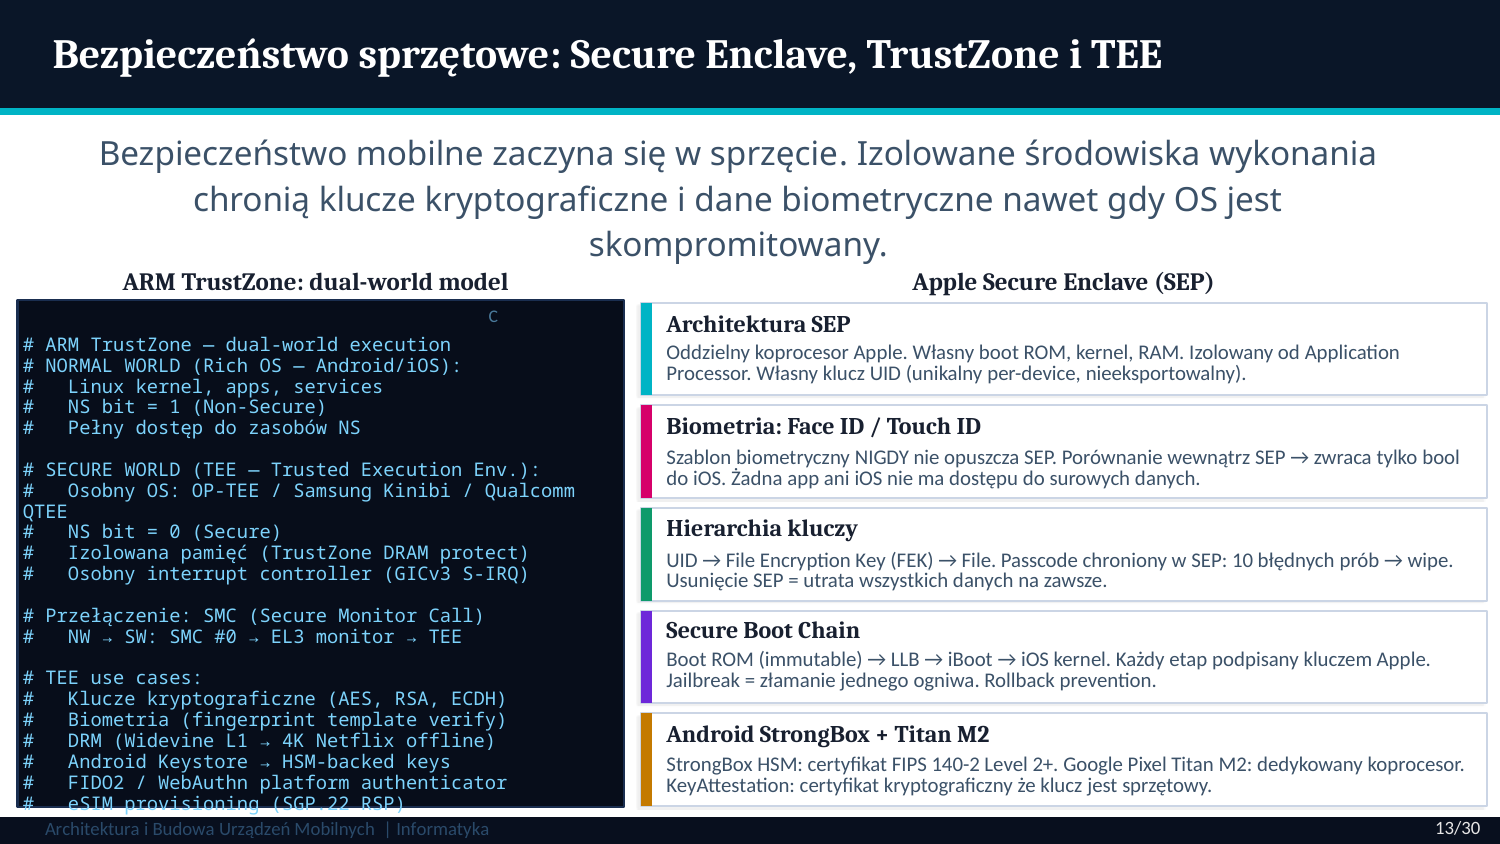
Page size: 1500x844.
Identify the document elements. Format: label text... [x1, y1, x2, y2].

text_box UID → File Encryption Key (FEK) → File. Passcode chroniony w SEP: 10 błędnych prób → wipe. Usunięcie SEP = utrata wszystkich danych na zawsze. [666, 552, 1476, 592]
text_box [296, 797, 306, 807]
text_box Oddzielny koprocesor Apple. Własny boot ROM, kernel, RAM. Izolowany od Application Processor. Własny klucz UID (unikalny per-device, nieeksportowalny). [666, 344, 1476, 384]
text_box Secure Boot Chain [666, 615, 1476, 647]
text_box [386, 797, 400, 807]
text_box [111, 797, 276, 807]
text_box [275, 797, 290, 807]
text_box [641, 405, 1487, 498]
text_box /30 [1420, 806, 1500, 844]
text_box Architektura SEP [666, 308, 1476, 341]
text_box [641, 611, 1487, 703]
text_box [286, 797, 296, 807]
text_box [0, 817, 1420, 844]
text_box [333, 797, 346, 807]
text_box # ARM TrustZone — dual-world execution # NORMAL WORLD (Rich OS — Android/iOS): # Linux kernel, apps, services # NS bit = 1 (Non-Secure) # Pełny dostęp do zasobów NS # SECURE WORLD (TEE — Trusted Execution Env.): # Osobny OS: OP-TEE / Samsung Kinibi / Qualcomm QTEE # NS bit = 0 (Secure) # Izolowana pamięć (TrustZone DRAM protect) # Osobny interrupt controller (GICv3 S-IRQ) # Przełączenie: SMC (Secure Monitor Call) # NW → SW: SMC #0 → EL3 monitor → TEE # TEE use cases: # Klucze kryptograficzne (AES, RSA, ECDH) # Biometria (fingerprint template verify) # DRM (Widevine L1 → 4K Netflix offline) # Android Keystore → HSM-backed keys # FIDO2 / WebAuthn platform authenticator # eSIM provisioning (SGP.22 RSP) [23, 336, 617, 797]
text_box Biometria: Face ID / Touch ID [666, 411, 1476, 443]
text_box Architektura i Budowa Urządzeń Mobilnych | Informatyka [45, 819, 1420, 843]
text_box C [489, 304, 612, 331]
text_box [641, 303, 1487, 395]
text_box Android StrongBox + Titan M2 [666, 719, 1476, 751]
text_box [344, 797, 362, 807]
text_box Boot ROM (immutable) → LLB → iBoot → iOS kernel. Każdy etap podpisany kluczem Apple. Jailbreak = złamanie jednego ogniwa. Rollback prevention. [666, 651, 1476, 691]
text_box Apple Secure Enclave (SEP) [641, 265, 1487, 300]
text_box [641, 713, 1487, 806]
text_box Bezpieczeństwo sprzętowe: Secure Enclave, TrustZone i TEE [53, 9, 1447, 102]
text_box [17, 300, 624, 807]
text_box ARM TrustZone: dual-world model [19, 261, 613, 300]
text_box [0, 0, 1500, 115]
text_box [376, 797, 385, 807]
text_box Szablon biometryczny NIGDY nie opuszcza SEP. Porównanie wewnątrz SEP → zwraca tylko bool do iOS. Żadna app ani iOS nie ma dostępu do surowych danych. [666, 449, 1476, 489]
text_box Bezpieczeństwo mobilne zaczyna się w sprzęcie. Izolowane środowiska wykonania chronią klucze kryptograficzne i dane biometryczne nawet gdy OS jest skompromitowany. [62, 123, 1415, 240]
text_box StrongBox HSM: certyfikat FIPS 140-2 Level 2+. Google Pixel Titan M2: dedykowany koprocesor. KeyAttestation: certyfikat kryptograficzny że klucz jest sprzętowy. [666, 756, 1476, 796]
text_box [29, 797, 87, 807]
text_box [367, 797, 380, 807]
text_box [641, 508, 1487, 601]
text_box Hierarchia kluczy [666, 512, 1476, 545]
text_box [307, 797, 335, 807]
text_box [83, 797, 95, 807]
text_box [96, 797, 102, 807]
